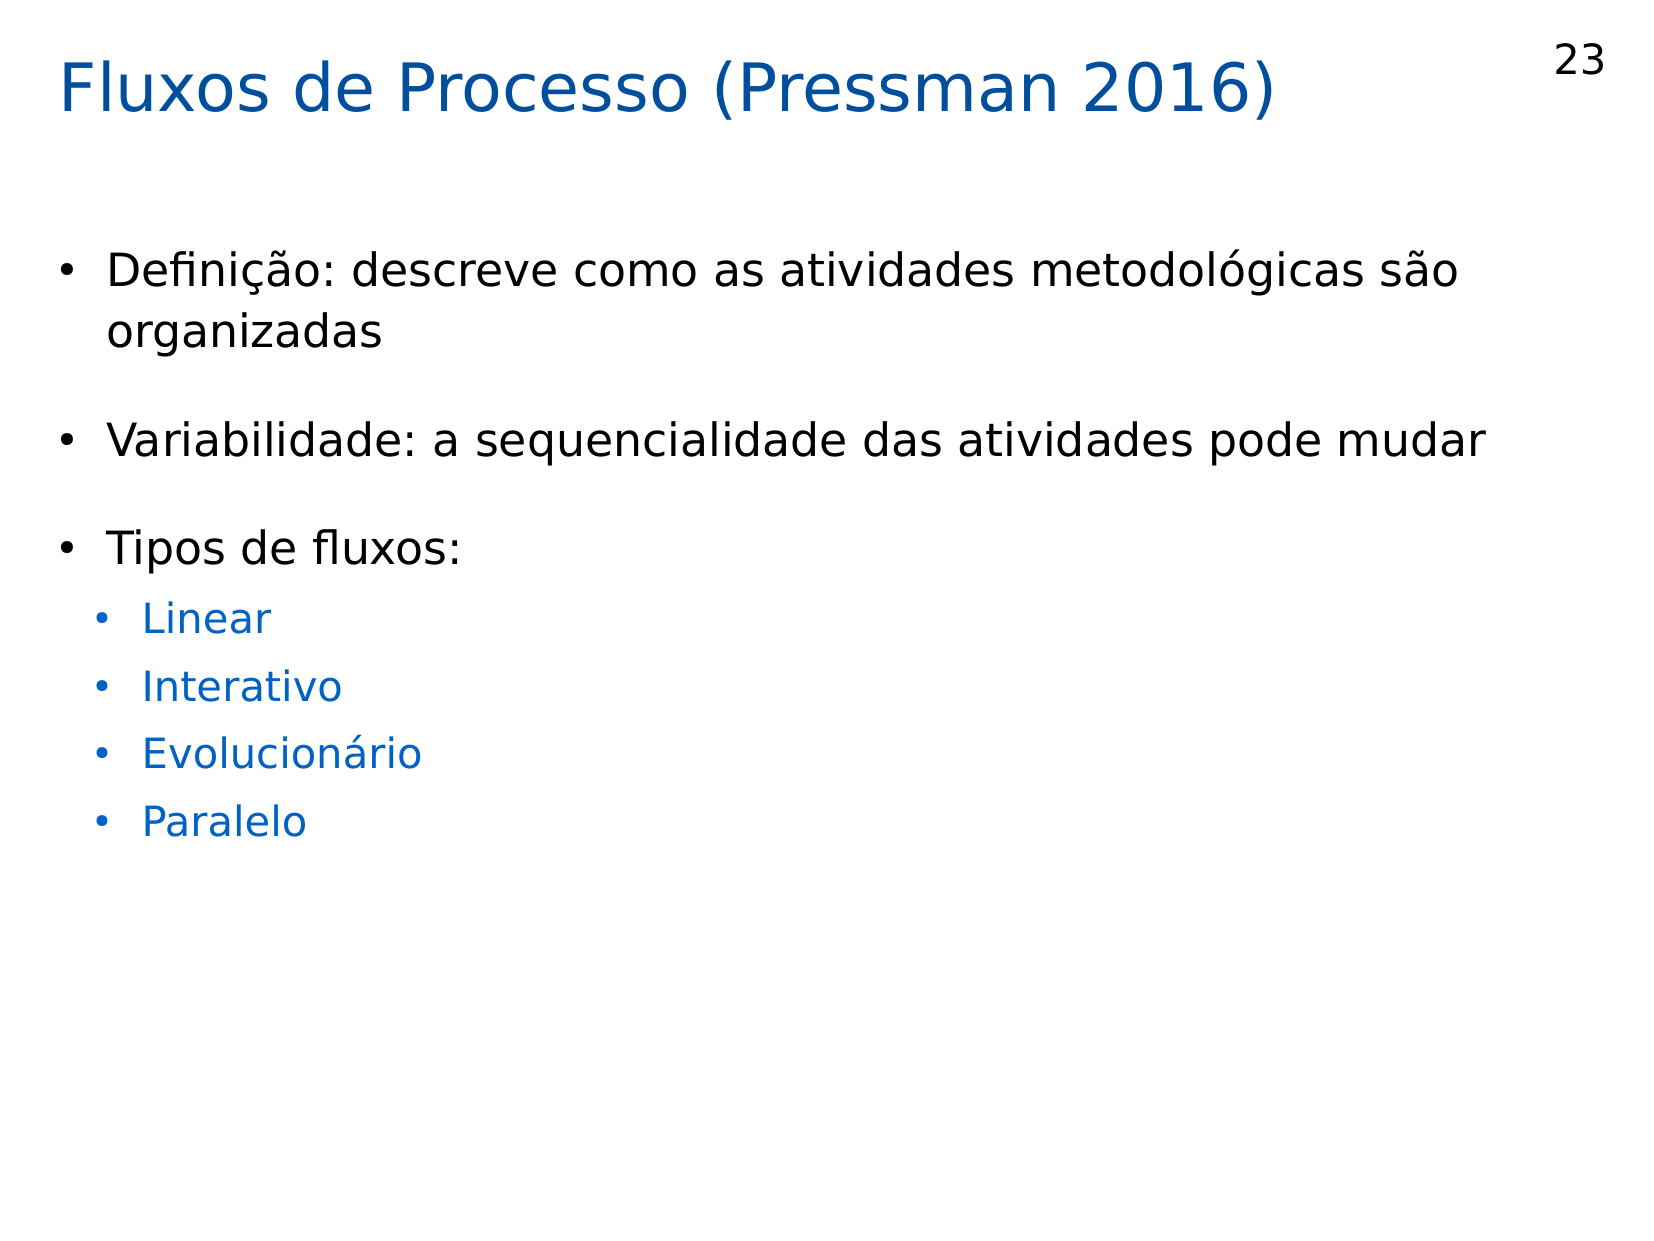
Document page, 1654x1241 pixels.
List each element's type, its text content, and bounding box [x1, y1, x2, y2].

title Fluxos de Processo (Pressman 2016) [59, 29, 1506, 148]
list Definição: descreve como as atividades metodológicas são organizadas Variabilidade: a sequencialidade das atividades pode mudar Tipos de fluxos: Linear Interativo Evolucionário Paralelo [59, 236, 1595, 1211]
